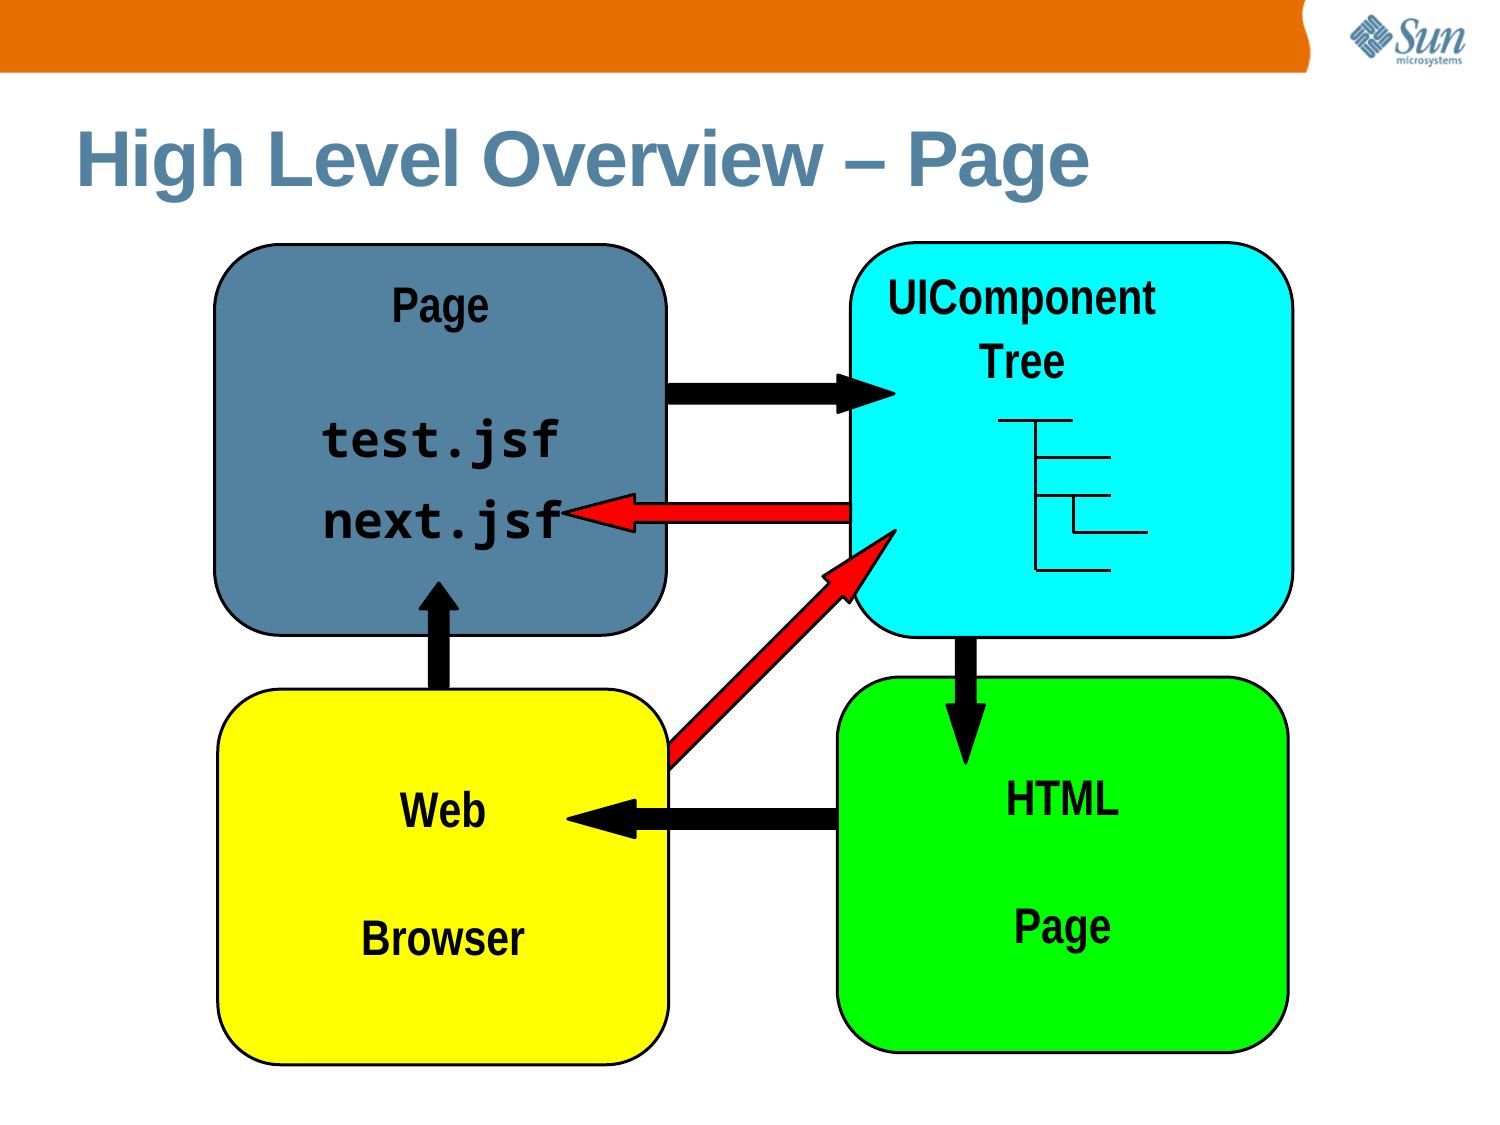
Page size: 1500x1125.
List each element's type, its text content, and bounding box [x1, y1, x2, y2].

text_box UIComponent Tree [887, 275, 1157, 396]
title High Level Overview – Page [75, 122, 1438, 227]
text_box Web Browser [217, 689, 669, 1065]
text_box [420, 582, 458, 687]
text_box HTML Page [837, 677, 1289, 1053]
text_box Page test.jsf [214, 244, 667, 636]
text_box [564, 242, 1293, 770]
text_box next.jsf [323, 491, 564, 549]
text_box [567, 800, 837, 838]
picture [0, 0, 1500, 75]
